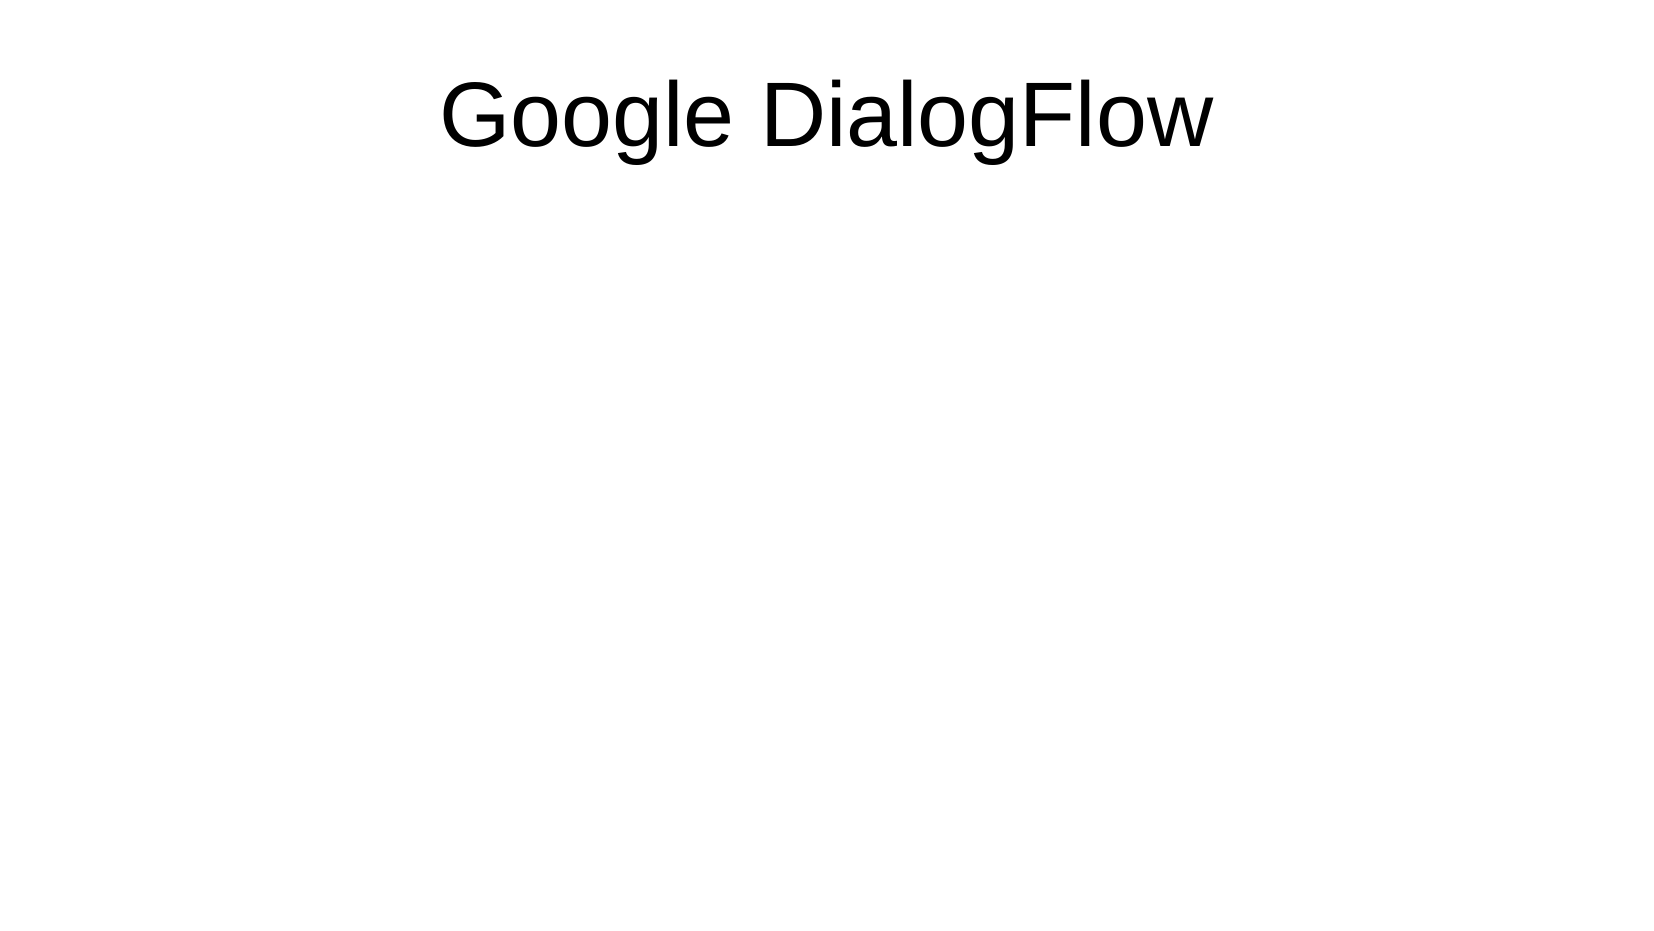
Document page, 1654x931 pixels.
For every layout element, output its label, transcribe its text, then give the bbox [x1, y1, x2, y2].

title Google DialogFlow [82, 37, 1571, 193]
